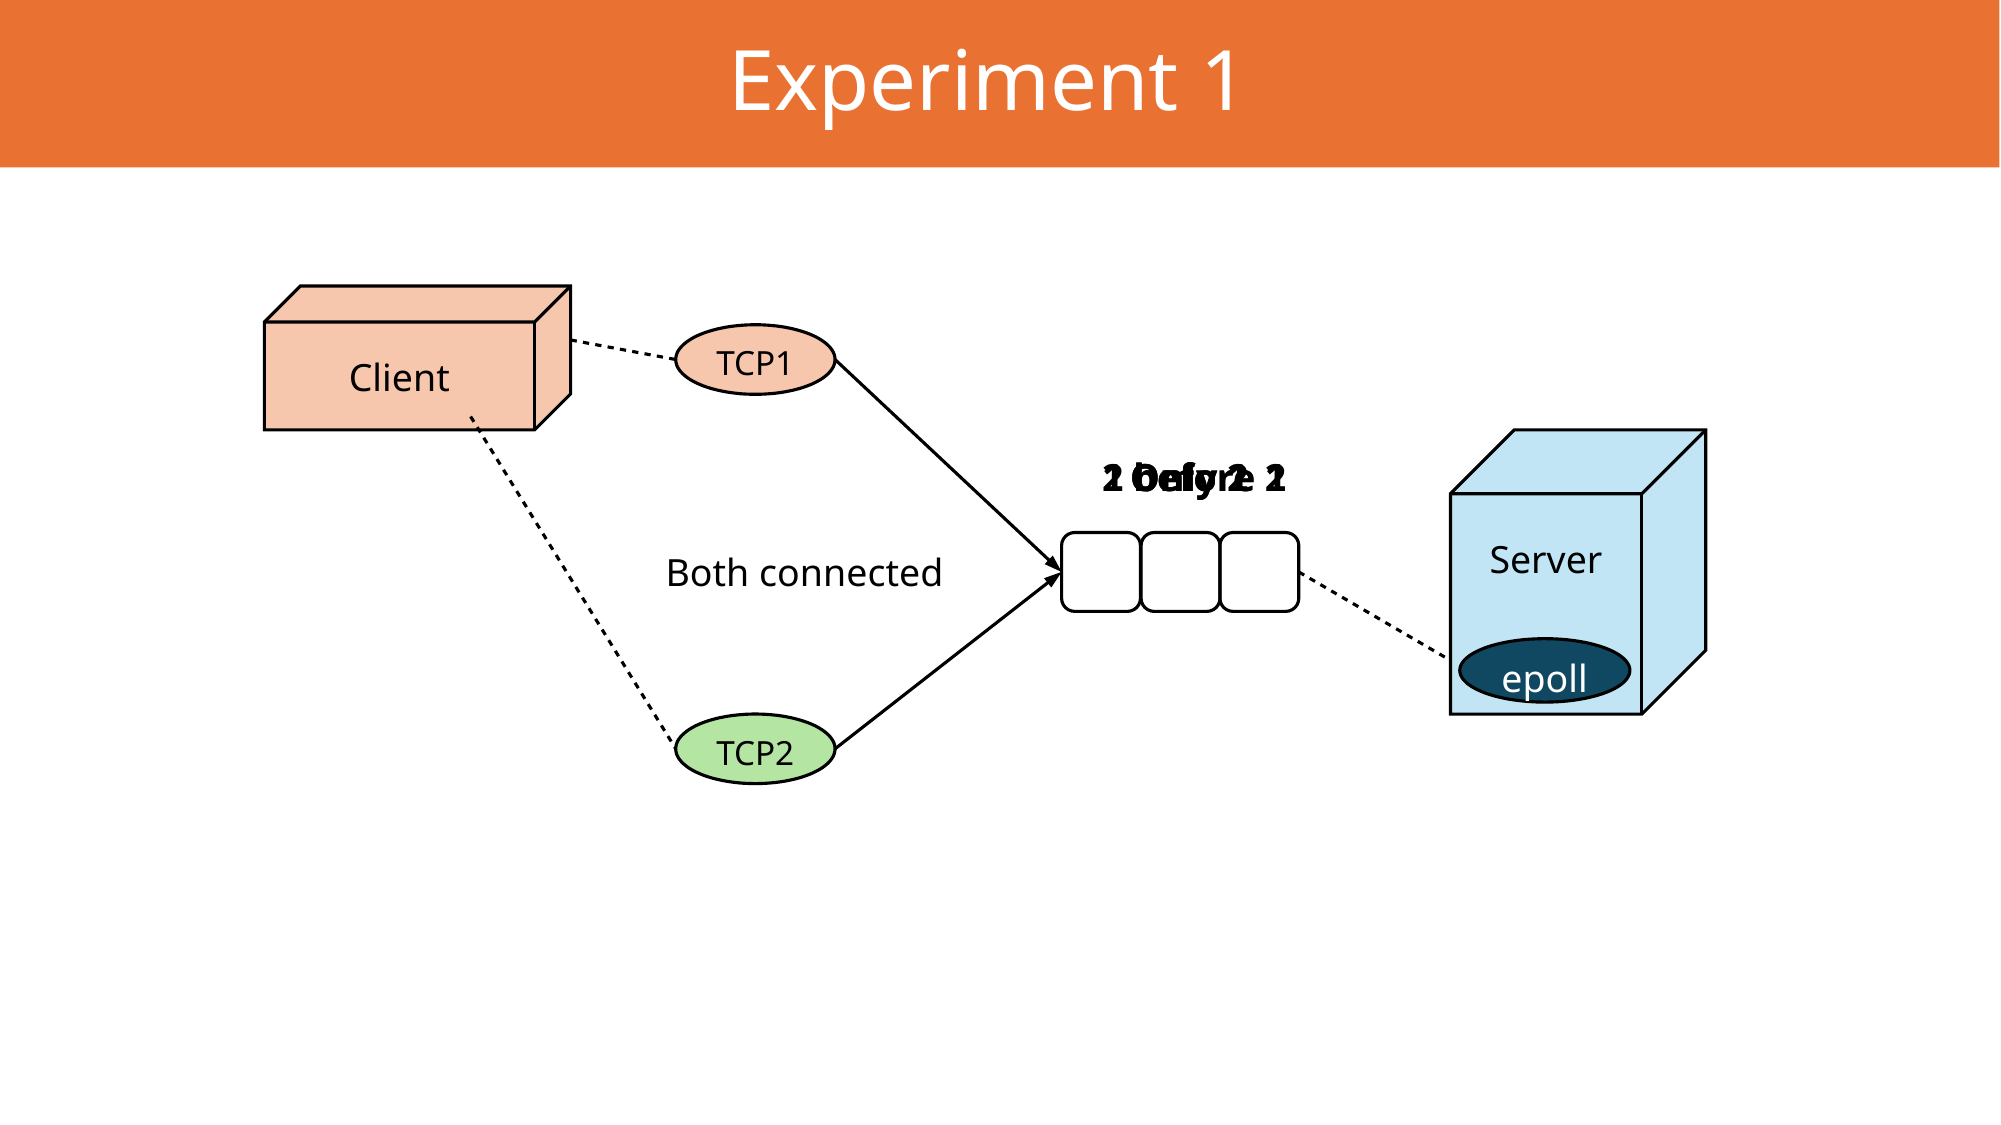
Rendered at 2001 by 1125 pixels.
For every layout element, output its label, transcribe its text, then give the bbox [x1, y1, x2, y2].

text_box Client [264, 286, 571, 430]
text_box Server [1450, 429, 1706, 715]
text_box TCP2 [675, 714, 835, 784]
text_box epoll [1459, 638, 1630, 703]
text_box 1 before 2 [1087, 446, 1275, 507]
text_box fd [1221, 532, 1299, 612]
text_box TCP1 [675, 324, 835, 395]
text_box Both connected [650, 541, 925, 602]
title Experiment 1 [0, 0, 2000, 168]
